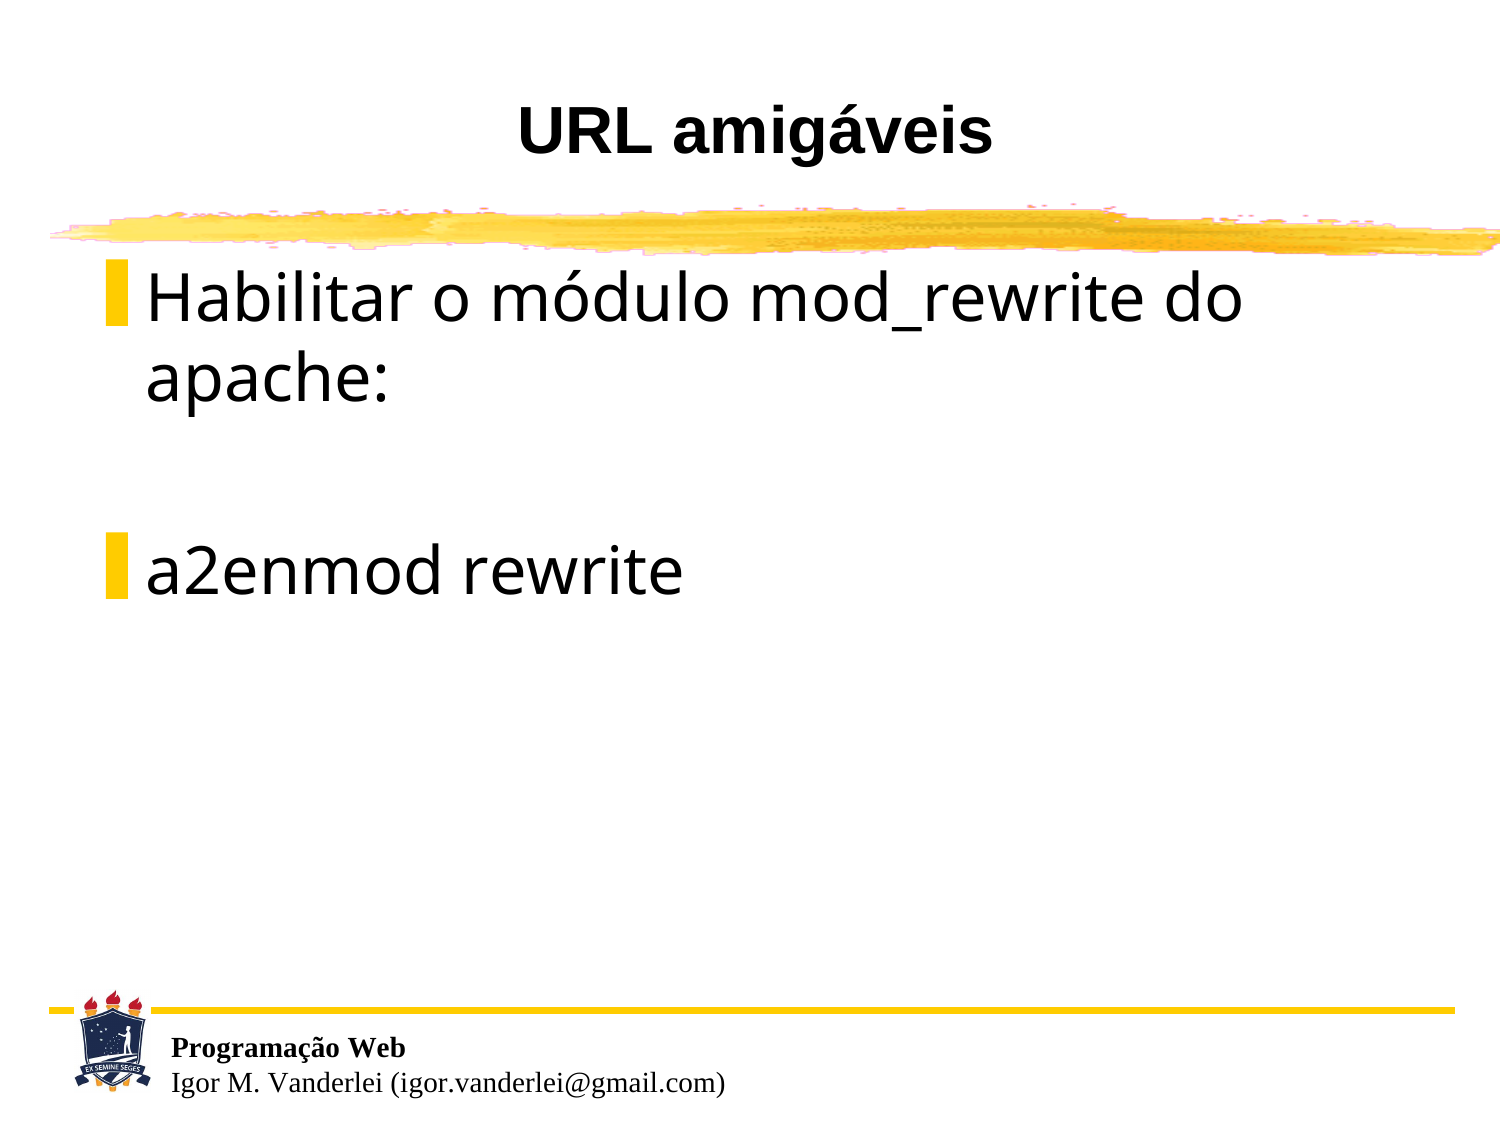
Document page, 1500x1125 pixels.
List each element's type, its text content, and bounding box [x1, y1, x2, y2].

picture [50, 198, 1500, 267]
picture [74, 990, 151, 1093]
list Habilitar o módulo mod_rewrite do apache: a2enmod rewrite [74, 246, 1417, 990]
title URL amigáveis [24, 54, 1488, 175]
